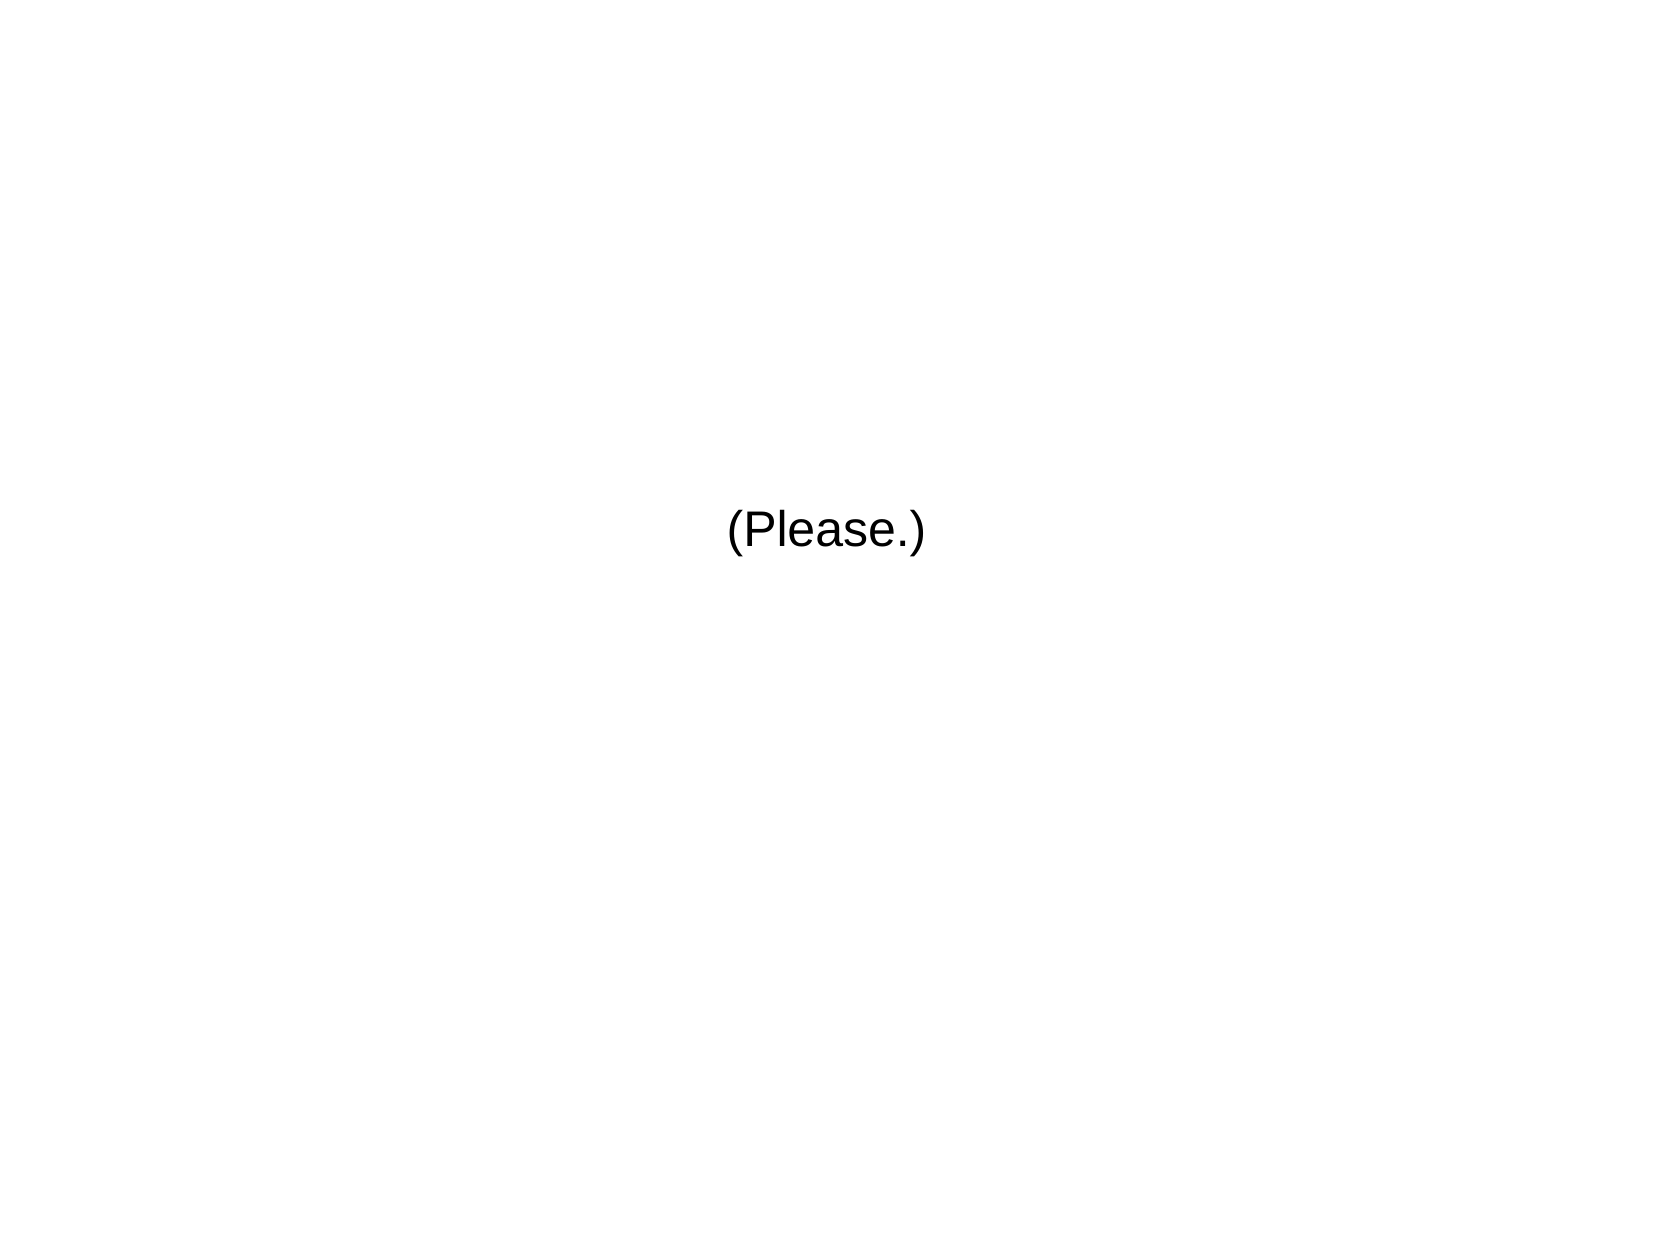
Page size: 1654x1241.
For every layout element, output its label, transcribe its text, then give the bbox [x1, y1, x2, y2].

subtitle (Please.) [82, 49, 1571, 1010]
